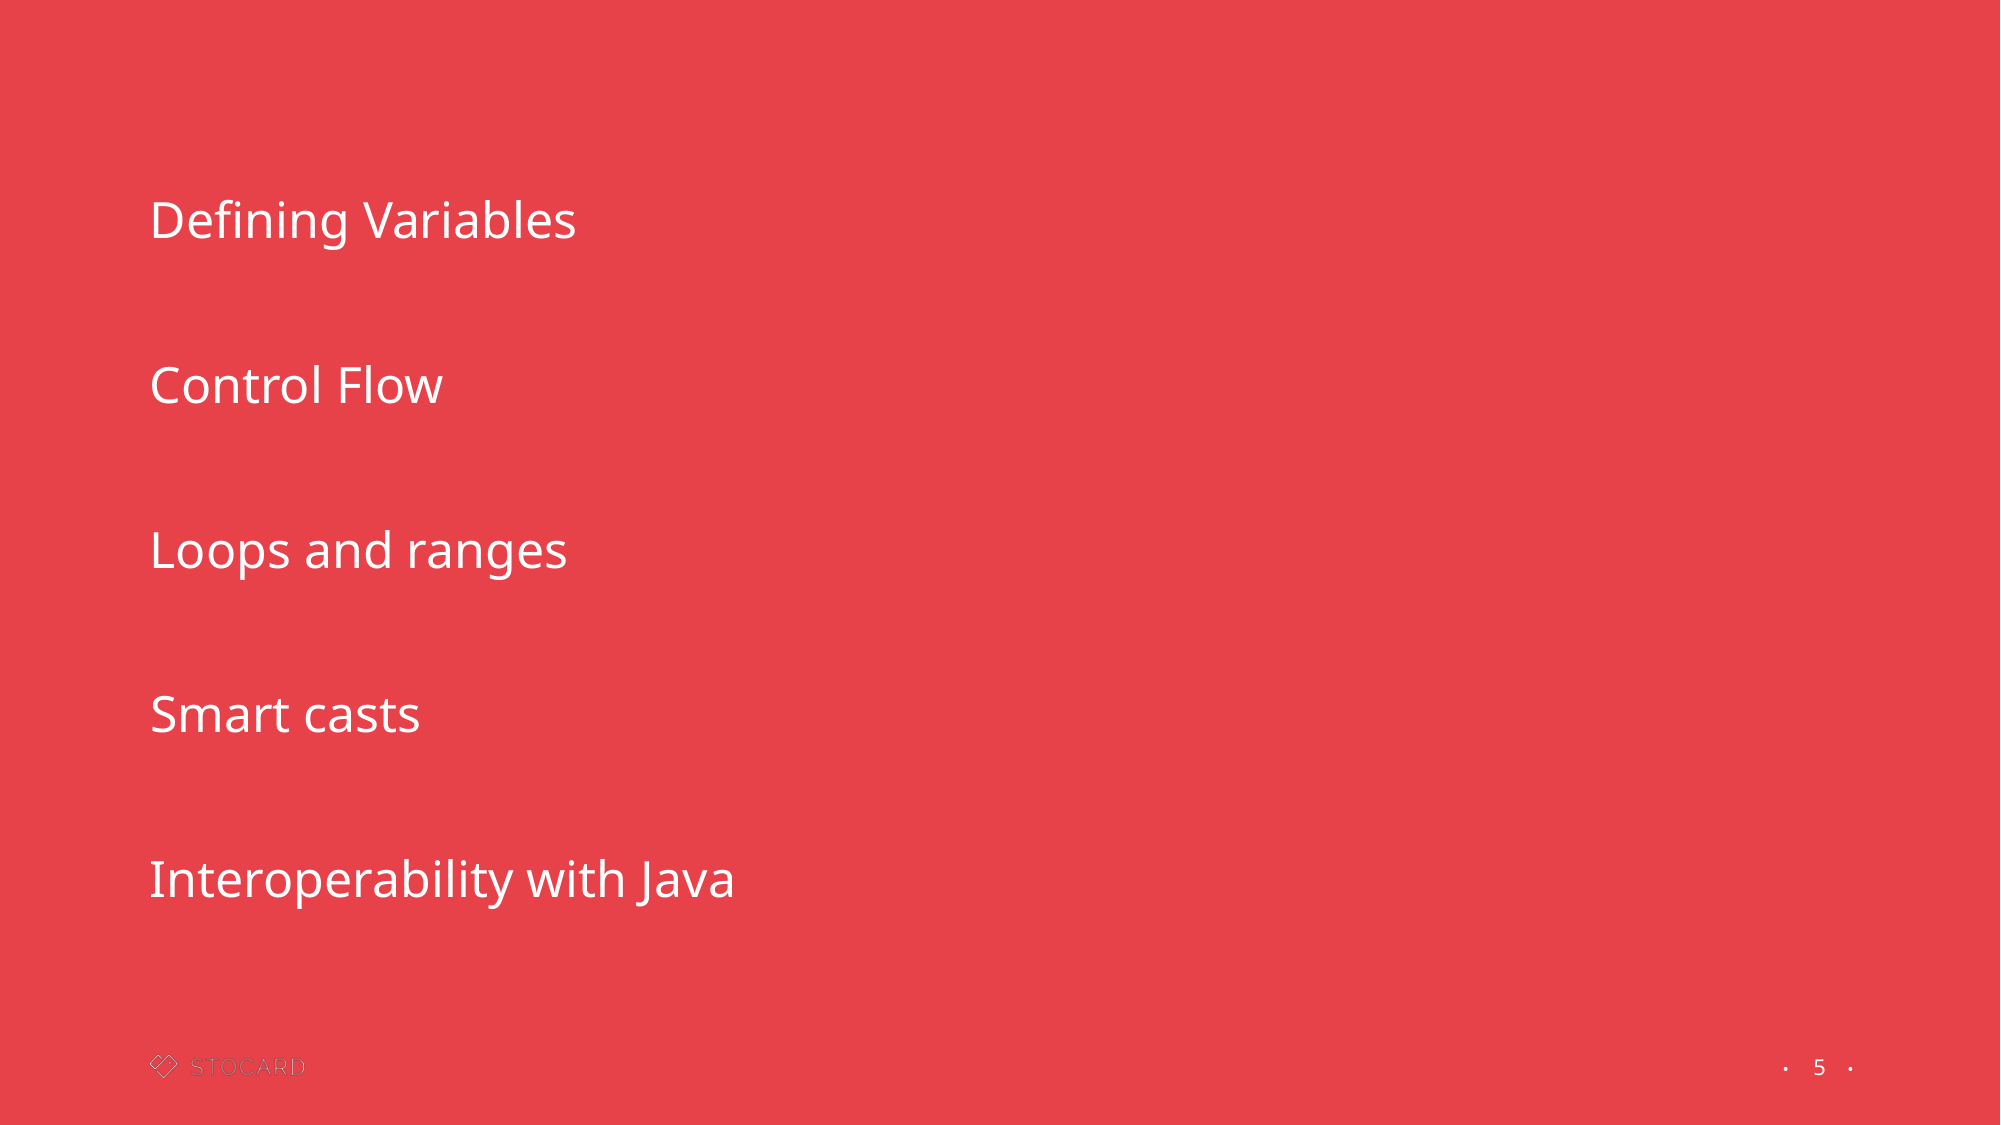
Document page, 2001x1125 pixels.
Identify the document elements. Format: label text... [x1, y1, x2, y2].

picture [149, 1054, 305, 1079]
list Control Flow [149, 361, 1860, 406]
list Interoperability with Java [149, 855, 1860, 901]
list Loops and ranges [149, 525, 1860, 571]
list Smart casts [149, 690, 1860, 736]
list Defining Variables [149, 196, 1860, 242]
